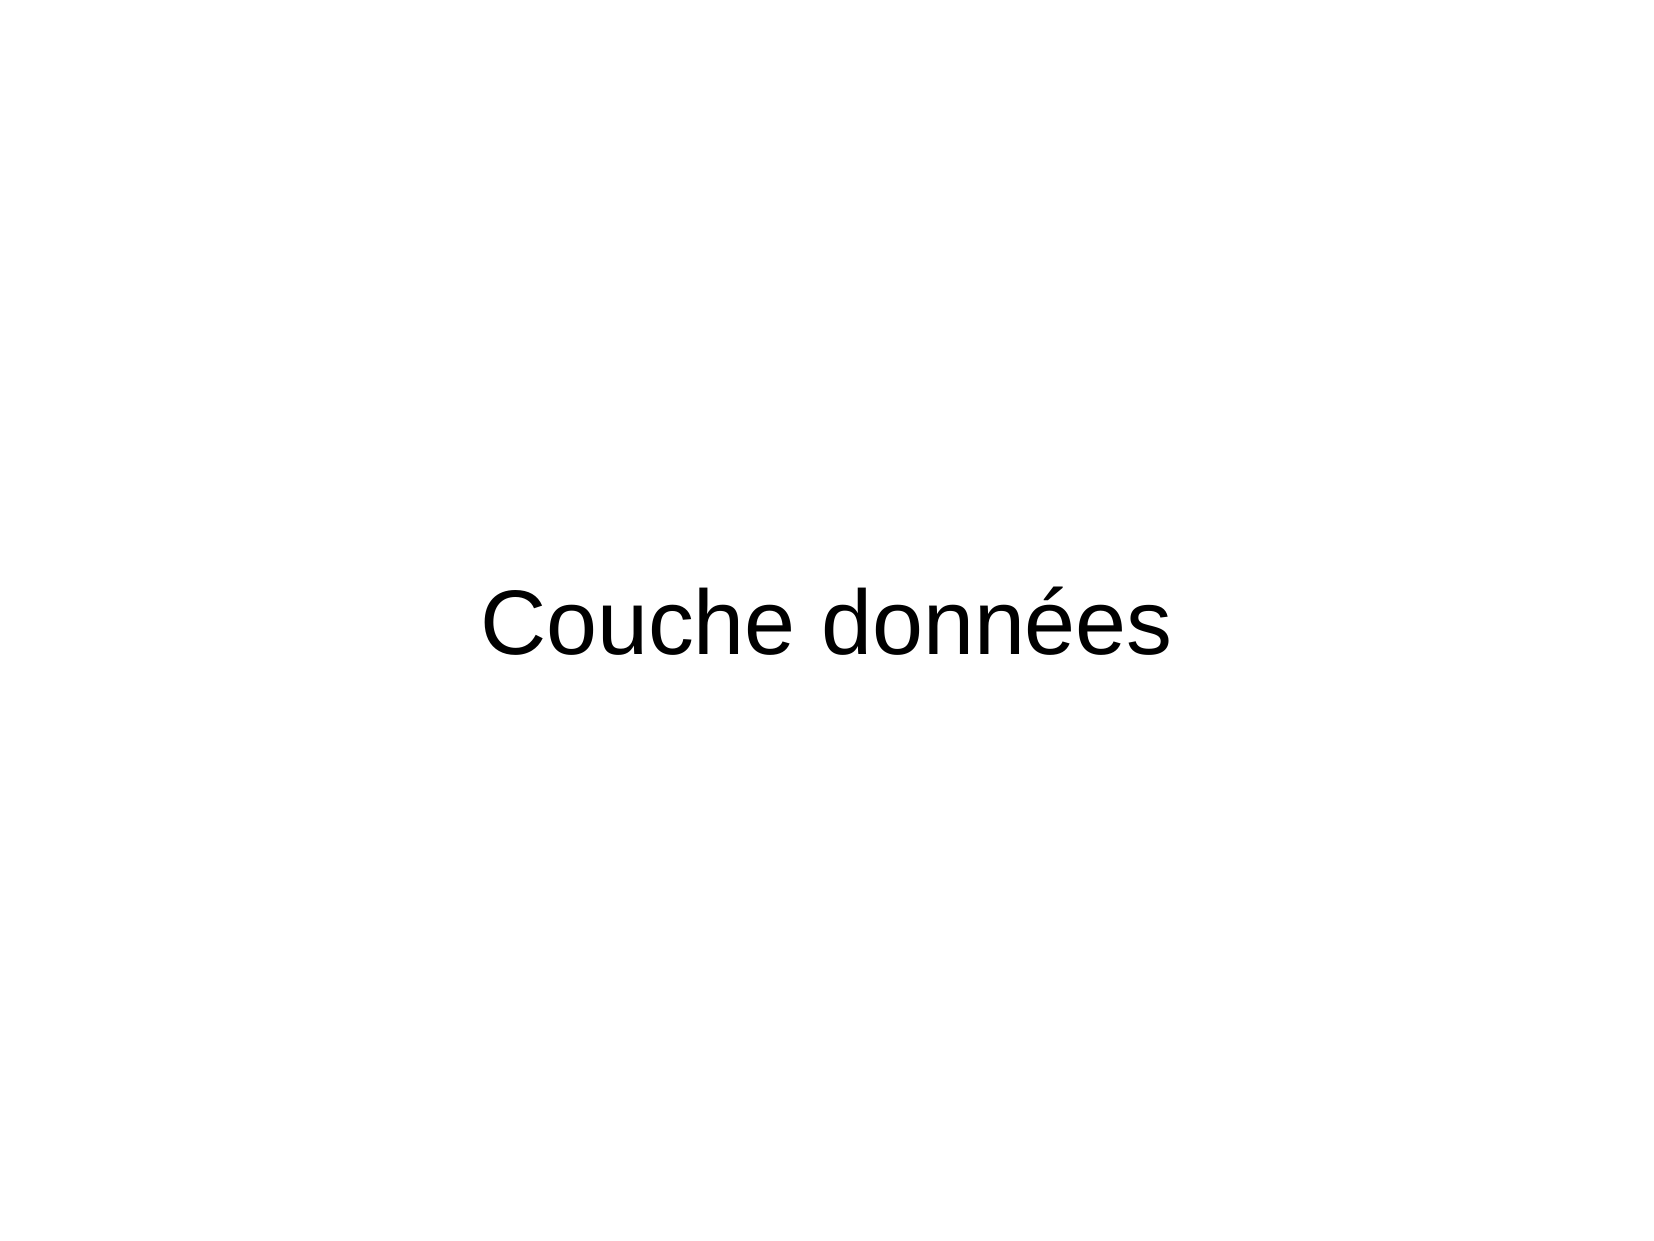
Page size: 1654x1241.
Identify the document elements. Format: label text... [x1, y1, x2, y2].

title Couche données [82, 519, 1571, 727]
